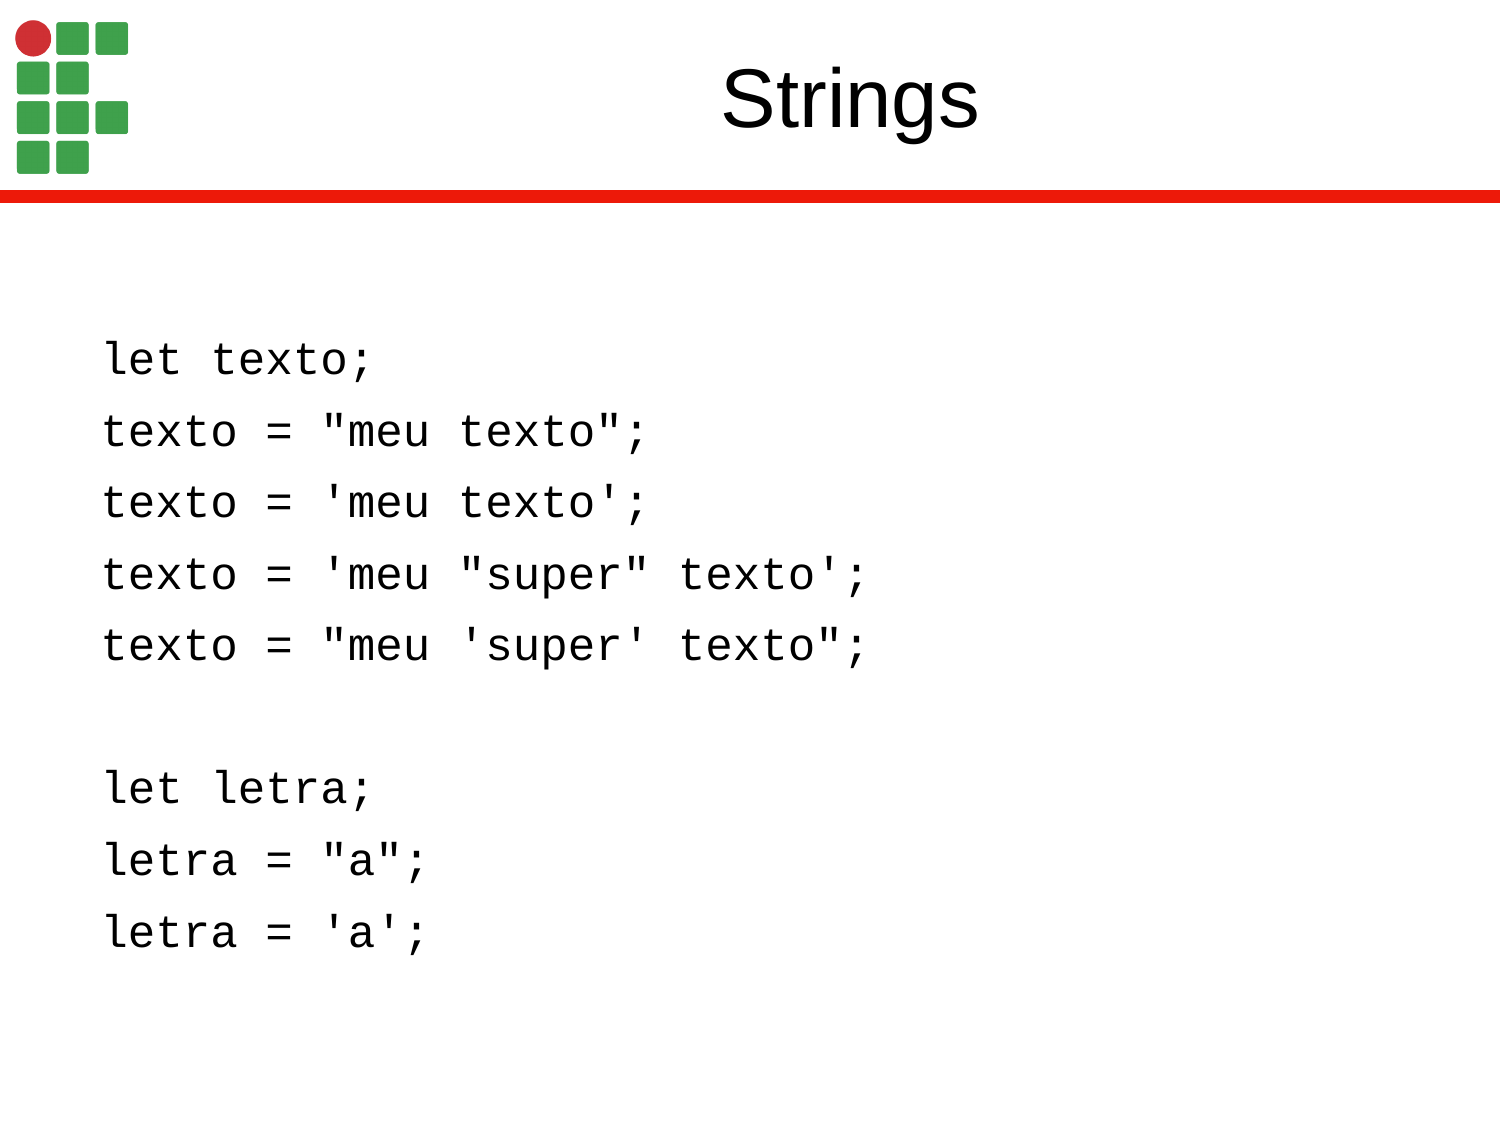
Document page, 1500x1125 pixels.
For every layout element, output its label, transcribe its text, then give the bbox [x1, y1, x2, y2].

title Strings [230, 0, 1471, 202]
picture [14, 16, 130, 178]
list let texto; texto = "meu texto"; texto = 'meu texto'; texto = 'meu "super" texto'; texto = "meu 'super' texto"; let letra; letra = "a"; letra = 'a'; [29, 207, 1471, 1087]
